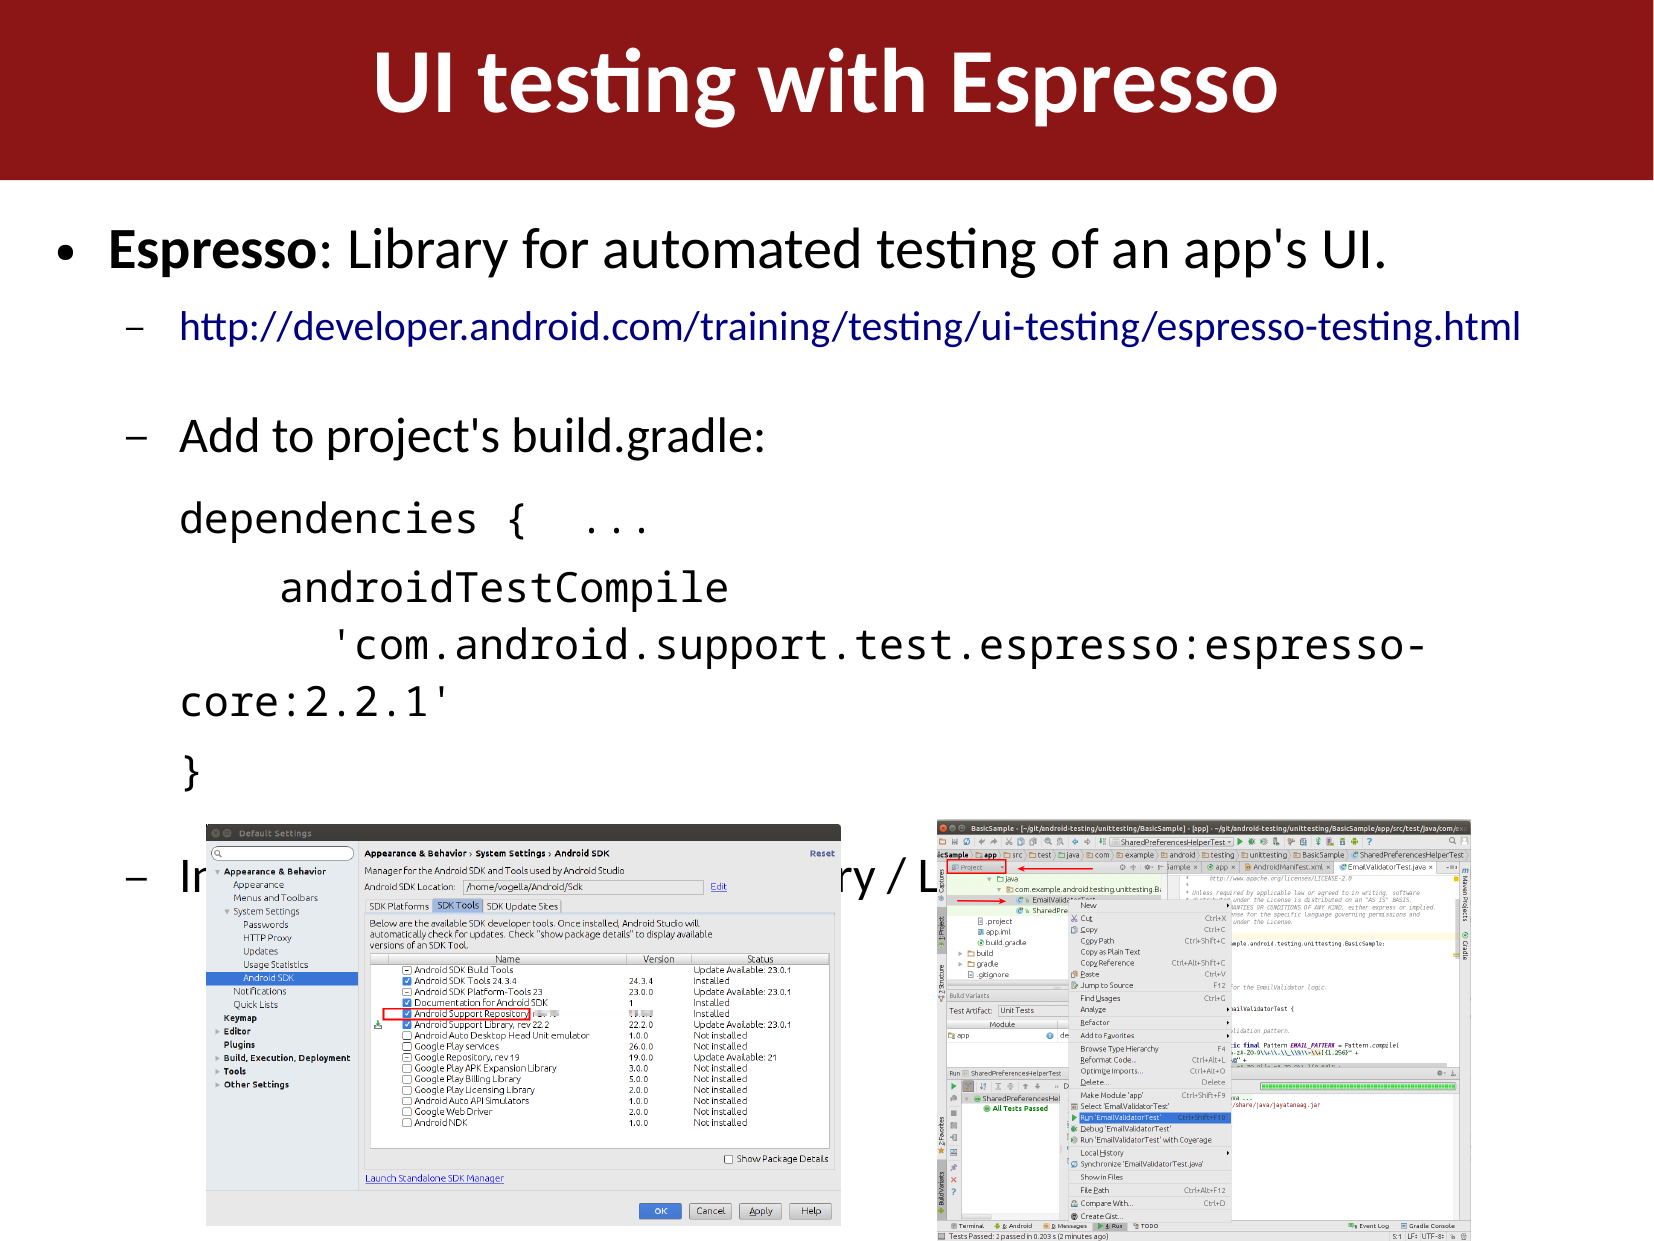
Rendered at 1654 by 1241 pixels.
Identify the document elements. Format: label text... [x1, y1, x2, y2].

title UI testing with Espresso [0, 0, 1654, 181]
list Espresso: Library for automated testing of an app's UI. http://developer.android.com/training/testing/ui-testing/espresso-testing.html Add to project's build.gradle: dependencies { ... androidTestCompile 'com.android.support.test.espresso:espresso-core:2.2.1' } Install Android Support Repository / Library in Android Studio [37, 225, 1636, 1186]
picture [206, 824, 841, 1226]
picture [937, 819, 1471, 1241]
